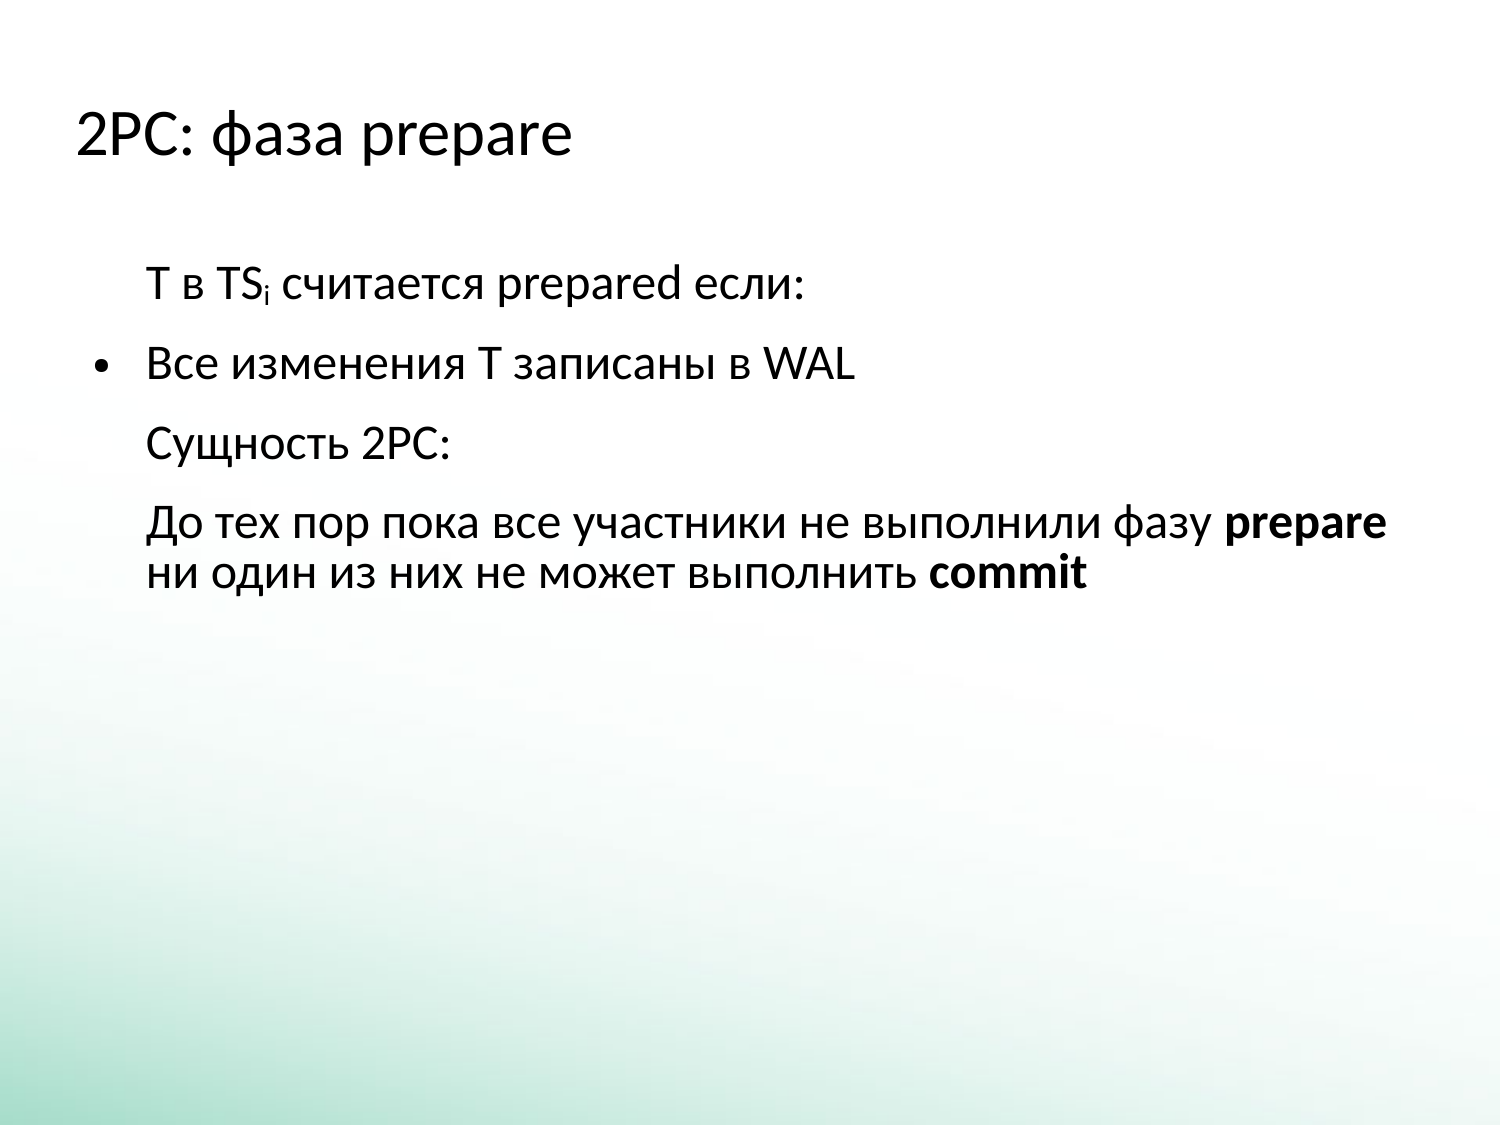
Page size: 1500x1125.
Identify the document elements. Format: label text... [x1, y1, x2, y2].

title 2PC: фаза prepare [75, 45, 1425, 233]
picture [0, 0, 1500, 1125]
list T в TSi считается prepared если: Все изменения T записаны в WAL Сущность 2PC: До тех пор пока все участники не выполнили фазу prepare ни один из них не может выполнить commit [75, 262, 1425, 1005]
